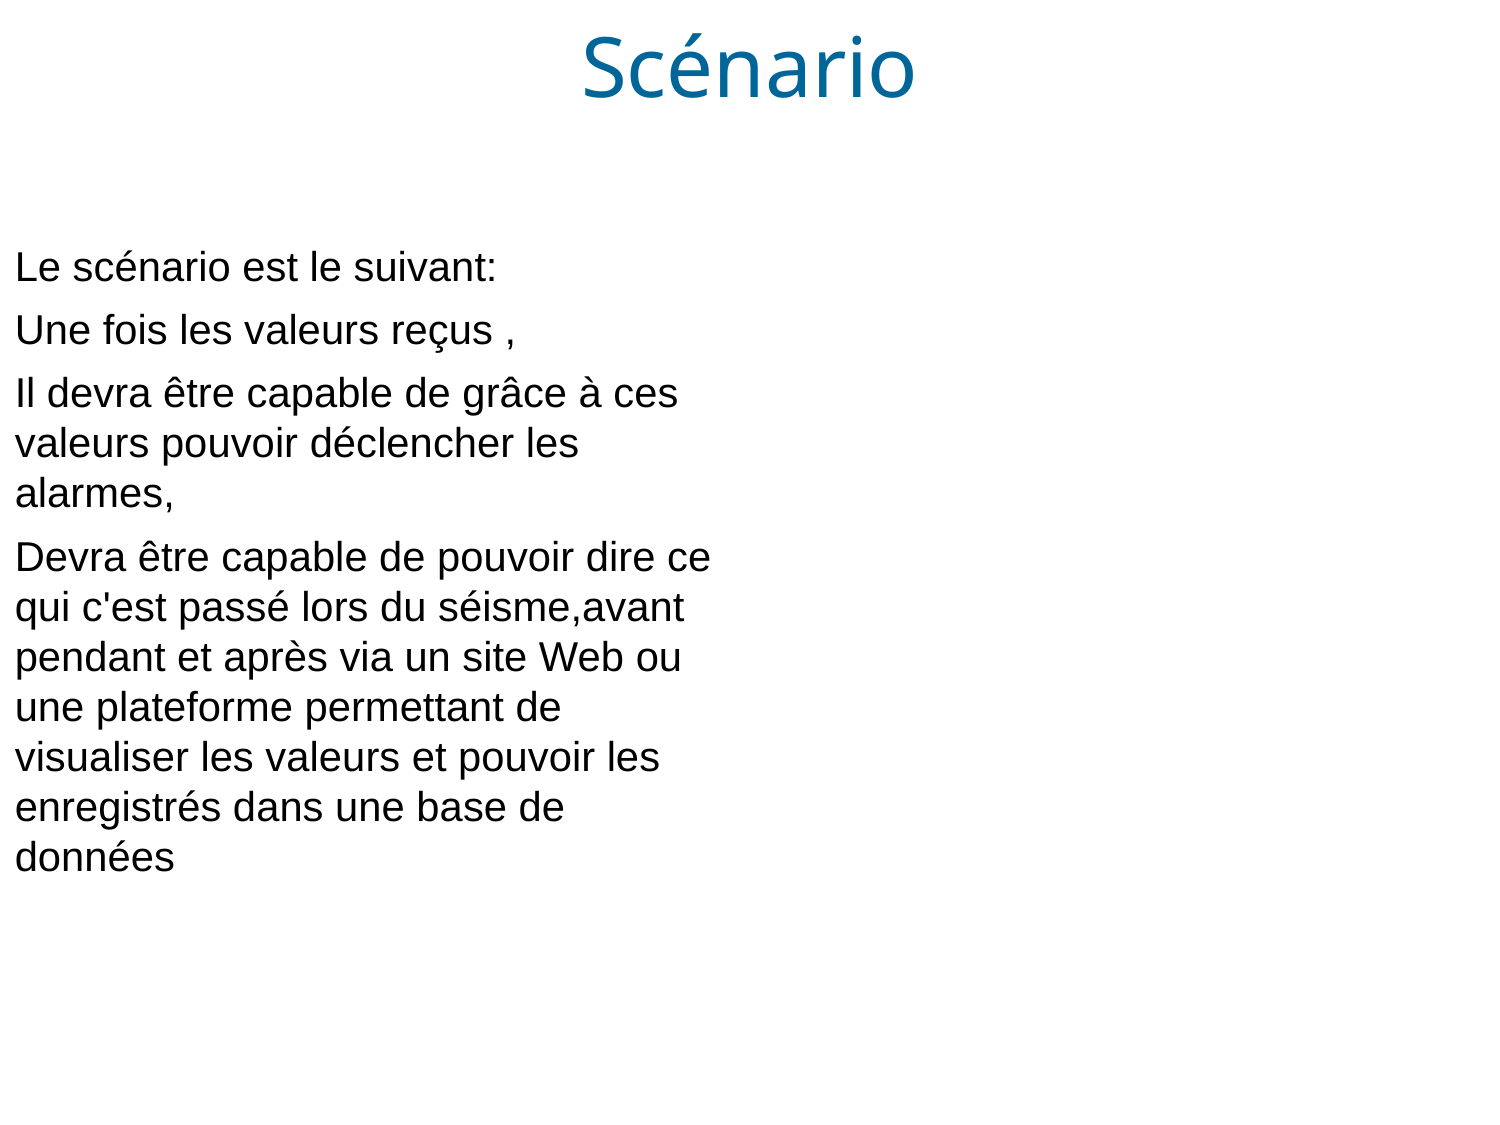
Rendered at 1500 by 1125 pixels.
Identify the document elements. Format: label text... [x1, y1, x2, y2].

list Le scénario est le suivant: Une fois les valeurs reçus , Il devra être capable de grâce à ces valeurs pouvoir déclencher les alarmes, Devra être capable de pouvoir dire ce qui c'est passé lors du séisme,avant pendant et après via un site Web ou une plateforme permettant de visualiser les valeurs et pouvoir les enregistrés dans une base de données [0, 232, 751, 339]
title Scénario [75, 7, 1425, 195]
